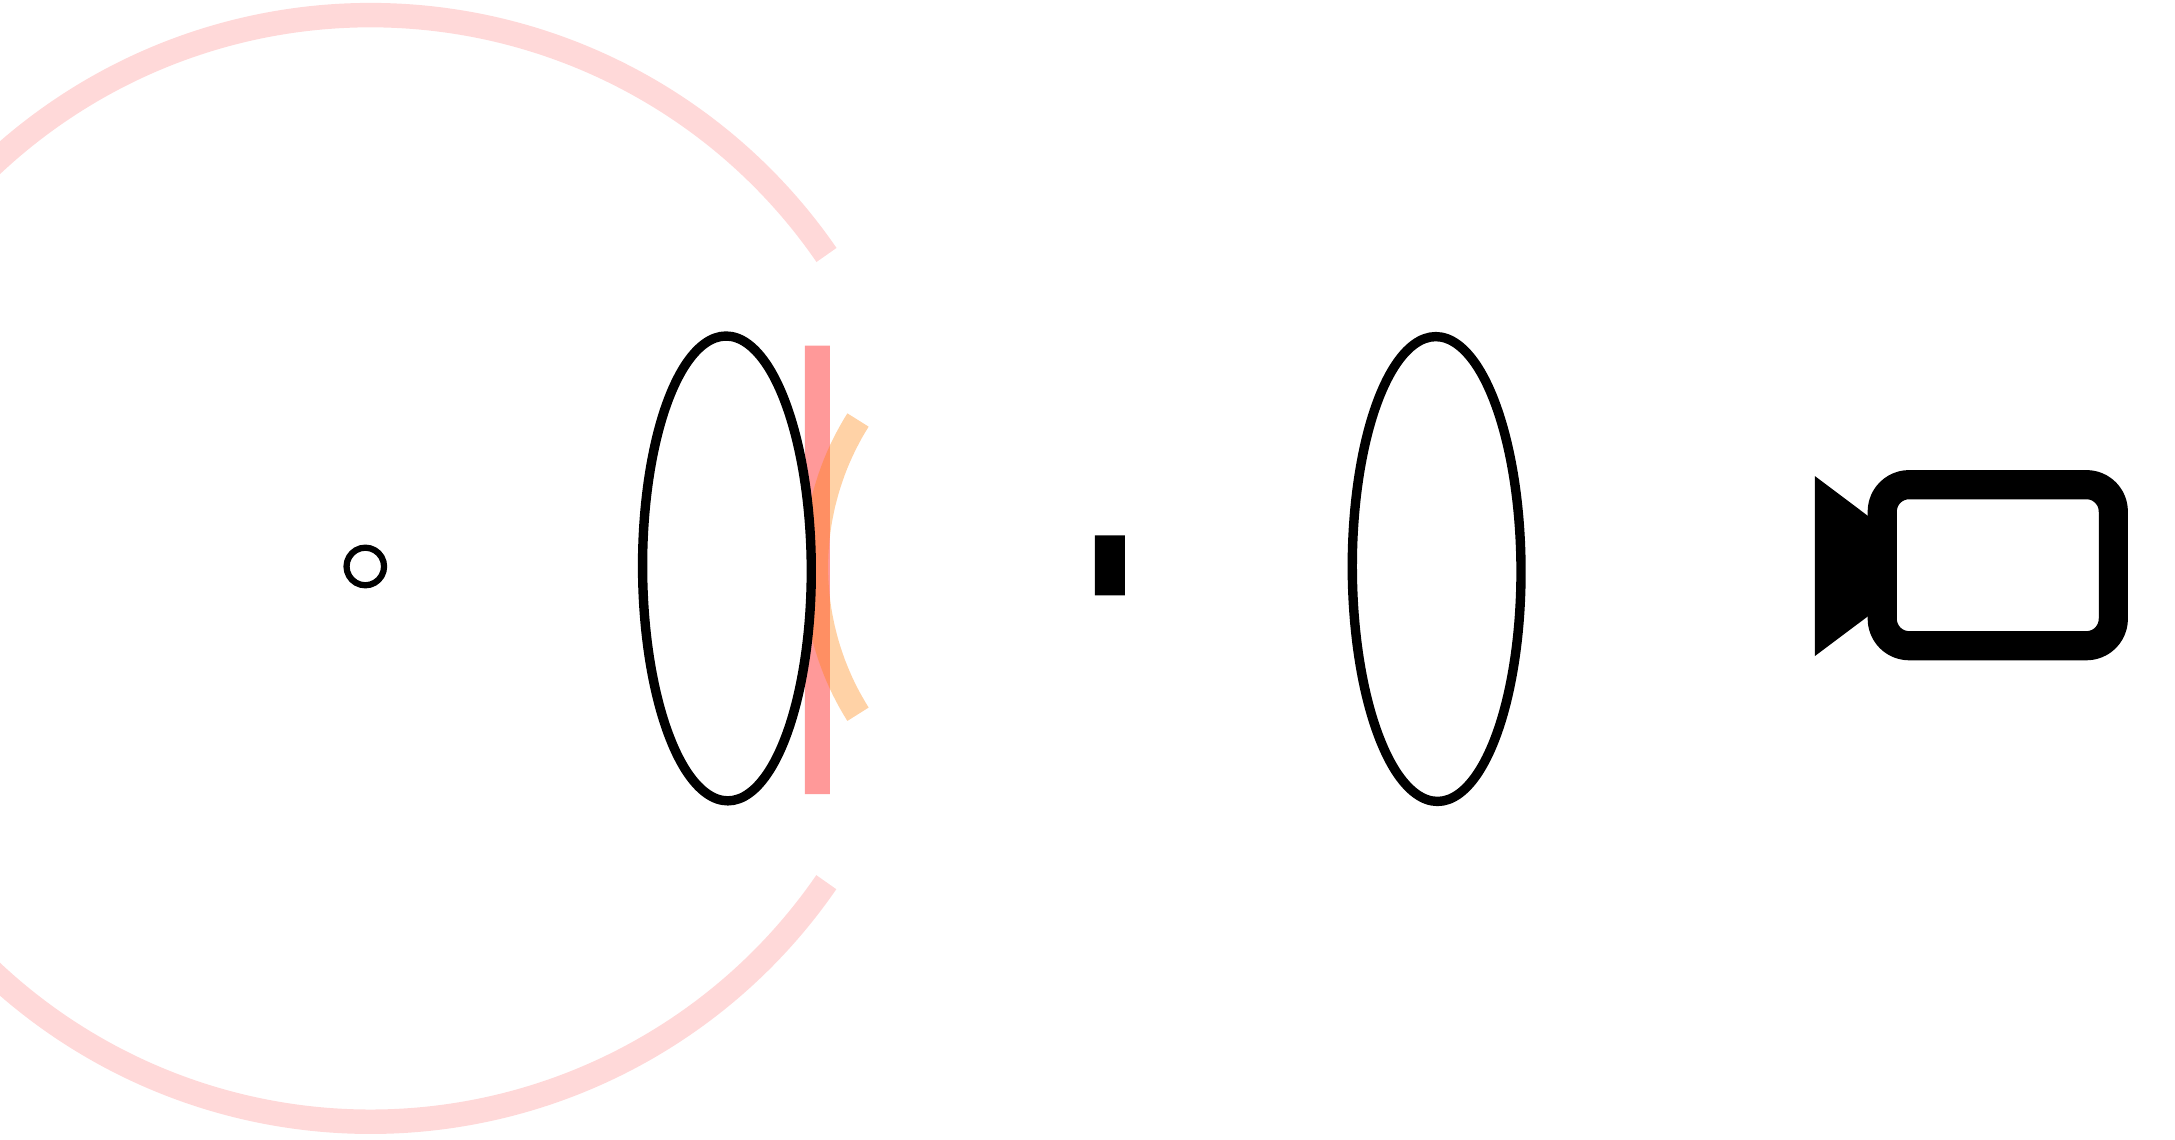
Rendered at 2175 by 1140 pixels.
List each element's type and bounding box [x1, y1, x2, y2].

text_box [0, 0, 1747, 1140]
text_box [1814, 476, 1875, 657]
text_box [1882, 484, 2114, 646]
